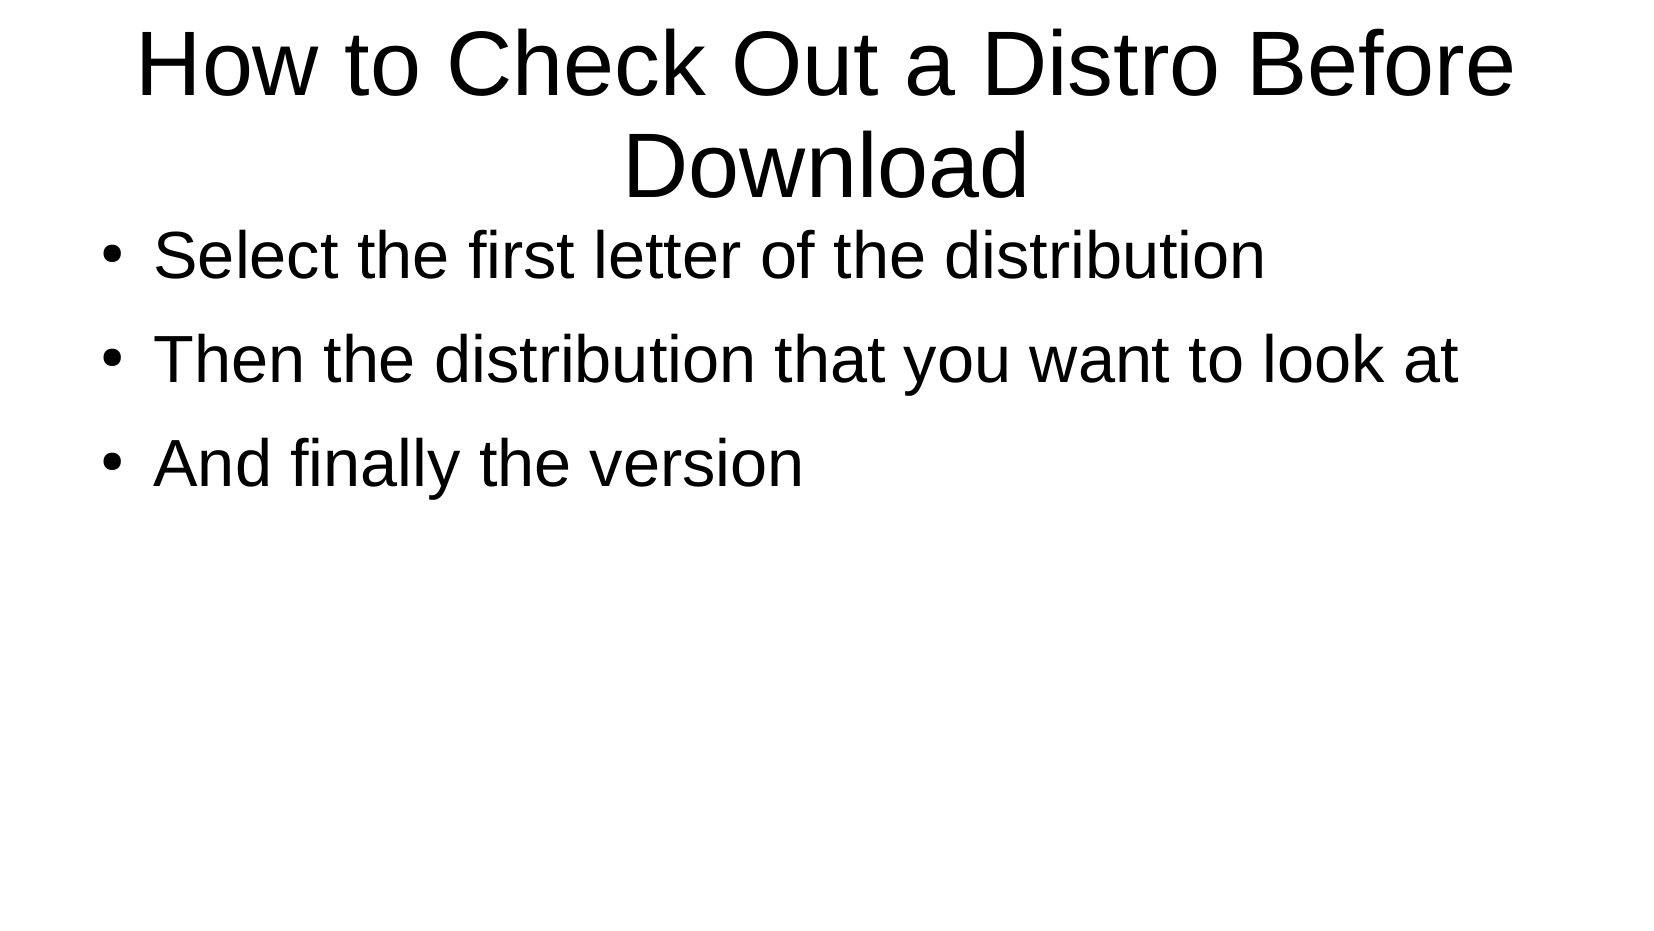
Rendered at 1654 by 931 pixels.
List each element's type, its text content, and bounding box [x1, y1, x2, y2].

list Select the first letter of the distribution Then the distribution that you want to look at And finally the version [82, 217, 1571, 758]
title How to Check Out a Distro Before Download [82, 12, 1571, 217]
